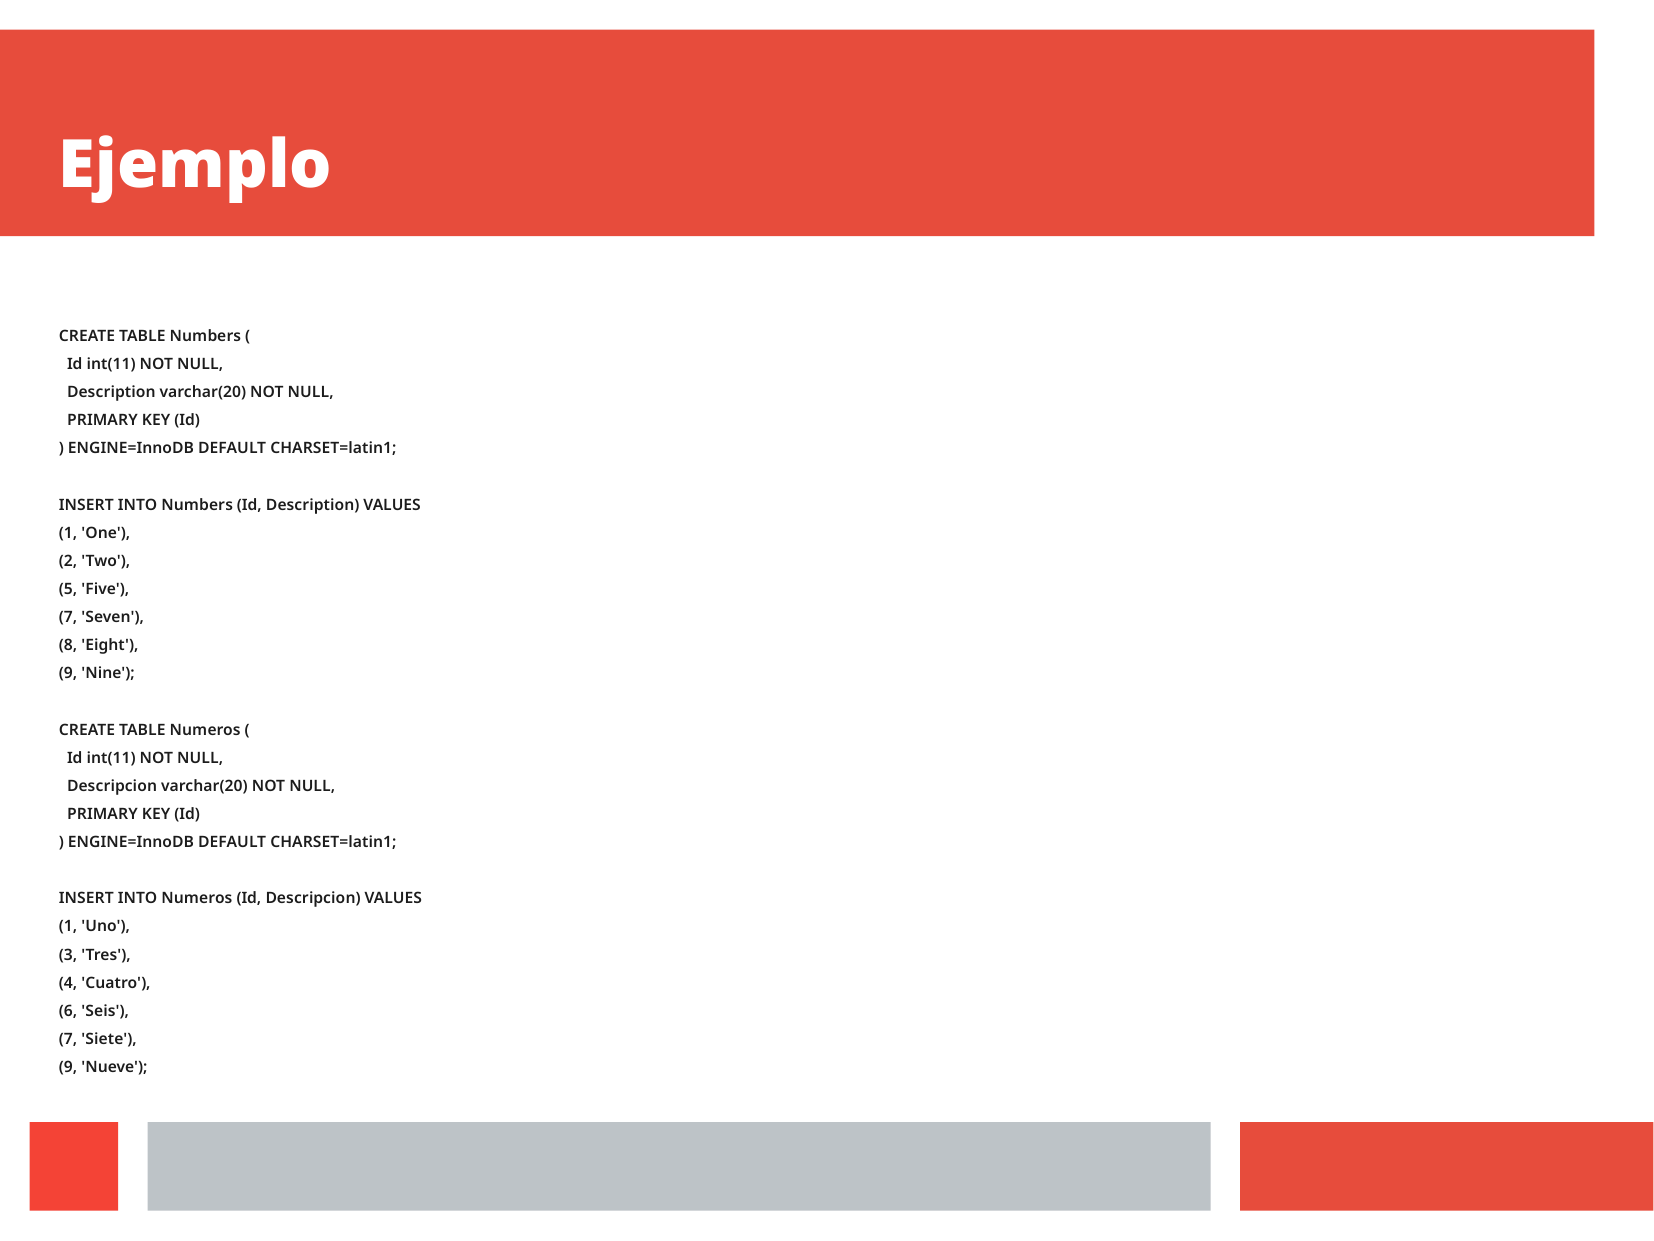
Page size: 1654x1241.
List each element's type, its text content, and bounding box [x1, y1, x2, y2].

list CREATE TABLE Numbers ( Id int(11) NOT NULL, Description varchar(20) NOT NULL, PRIMARY KEY (Id) ) ENGINE=InnoDB DEFAULT CHARSET=latin1; INSERT INTO Numbers (Id, Description) VALUES (1, 'One'), (2, 'Two'), (5, 'Five'), (7, 'Seven'), (8, 'Eight'), (9, 'Nine'); CREATE TABLE Numeros ( Id int(11) NOT NULL, Descripcion varchar(20) NOT NULL, PRIMARY KEY (Id) ) ENGINE=InnoDB DEFAULT CHARSET=latin1; INSERT INTO Numeros (Id, Descripcion) VALUES (1, 'Uno'), (3, 'Tres'), (4, 'Cuatro'), (6, 'Seis'), (7, 'Siete'), (9, 'Nueve'); [59, 324, 1565, 1093]
title Ejemplo [59, 59, 1595, 207]
